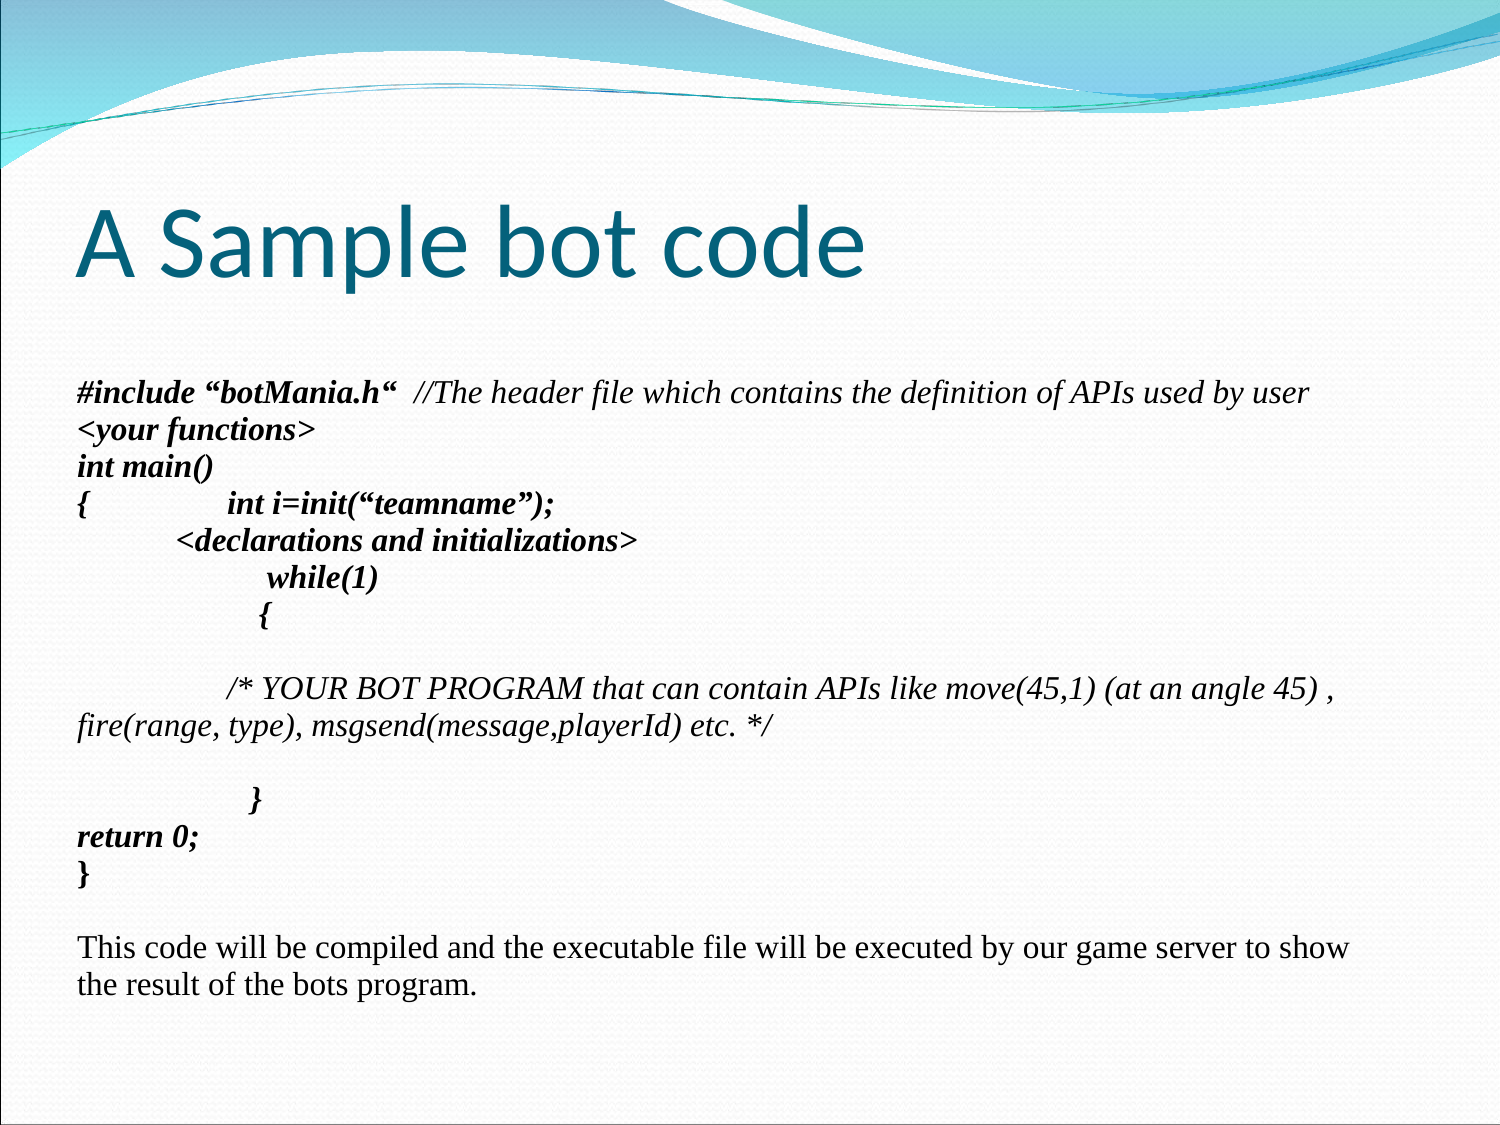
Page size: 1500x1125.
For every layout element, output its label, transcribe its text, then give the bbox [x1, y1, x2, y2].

title A Sample bot code [75, 115, 1426, 304]
picture [0, 0, 1500, 1125]
text_box #include “botMania.h“ //The header file which contains the definition of APIs used by user <your functions> int main() { int i=init(“teamname”); <declarations and initializations> while(1) { /* YOUR BOT PROGRAM that can contain APIs like move(45,1) (at an angle 45) , fire(range, type), msgsend(message,playerId) etc. */ } return 0; } This code will be compiled and the executable file will be executed by our game server to show the result of the bots program. [62, 365, 1388, 1011]
